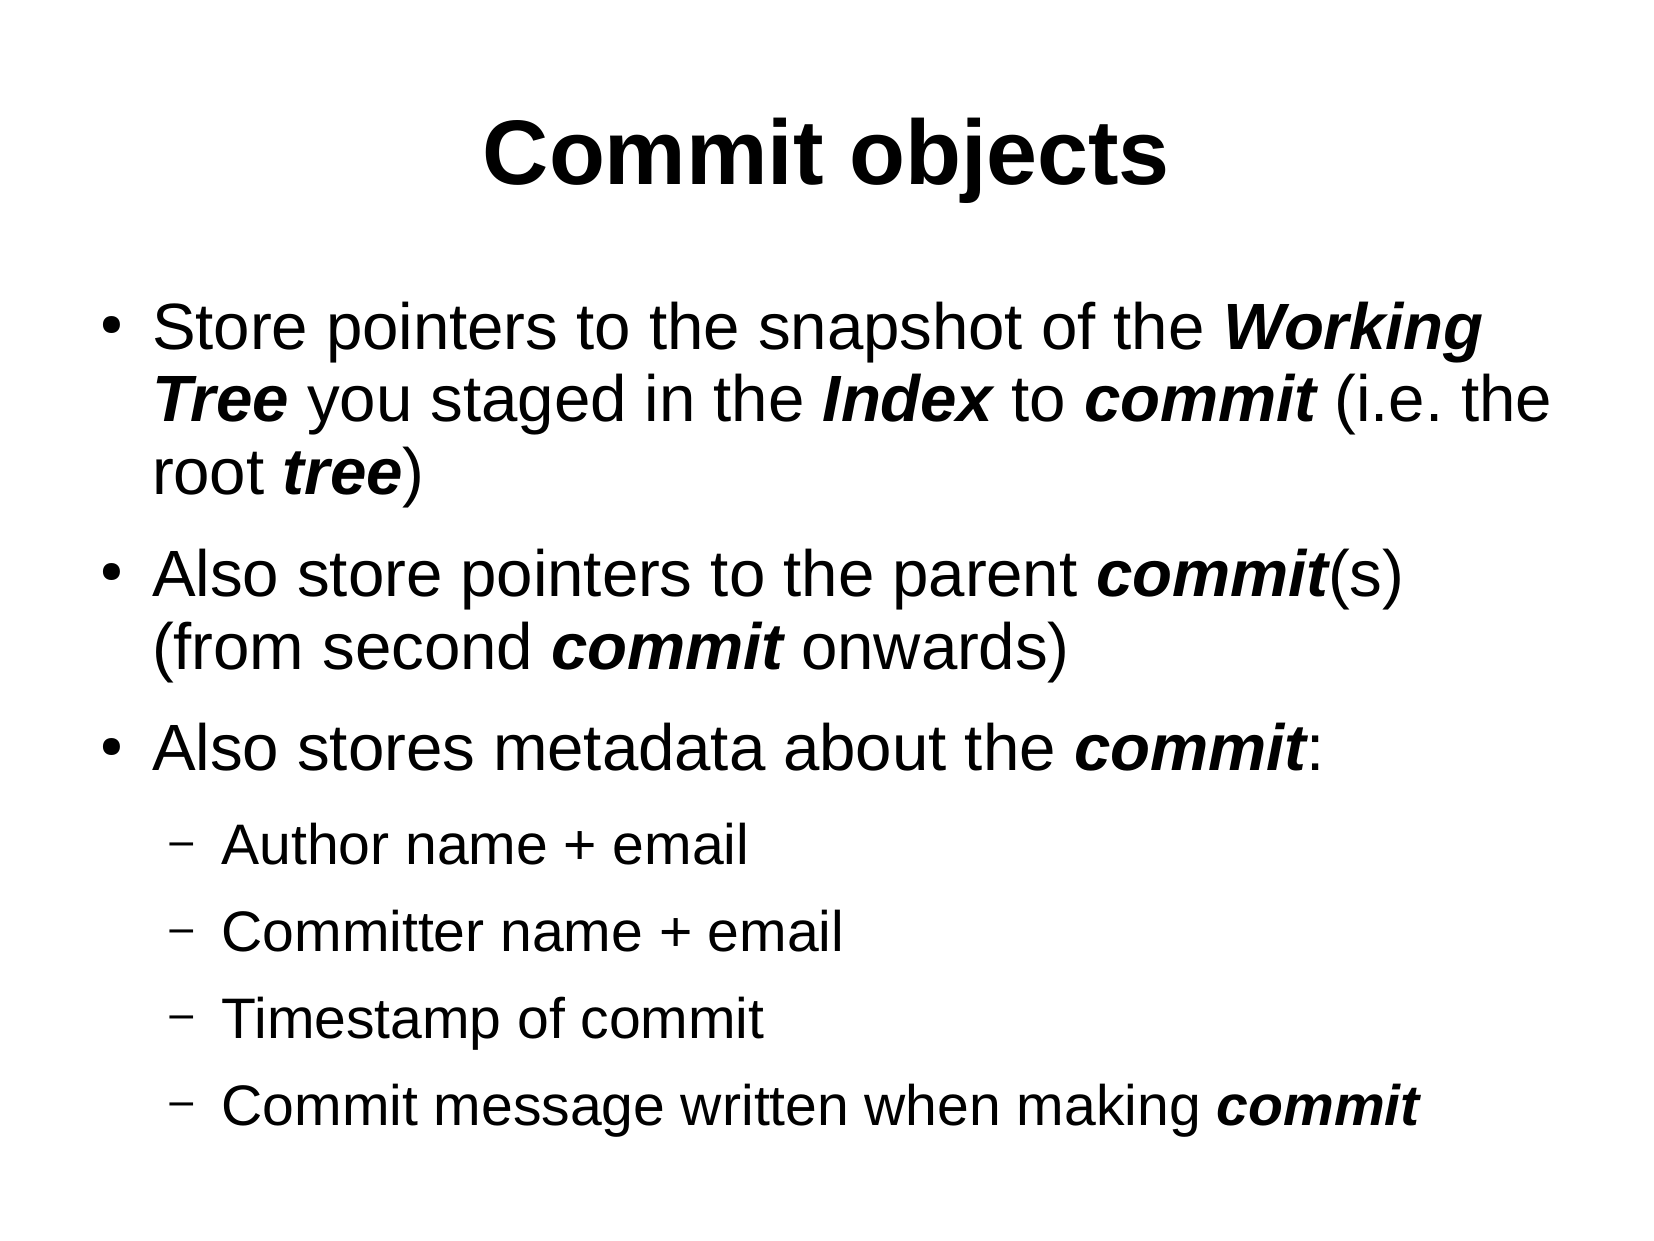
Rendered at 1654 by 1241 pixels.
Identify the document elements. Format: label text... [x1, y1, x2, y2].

title Commit objects [82, 49, 1571, 257]
list Store pointers to the snapshot of the Working Tree you staged in the Index to commit (i.e. the root tree) Also store pointers to the parent commit(s) (from second commit onwards) Also stores metadata about the commit: Author name + email Committer name + email Timestamp of commit Commit message written when making commit [82, 290, 1571, 1146]
